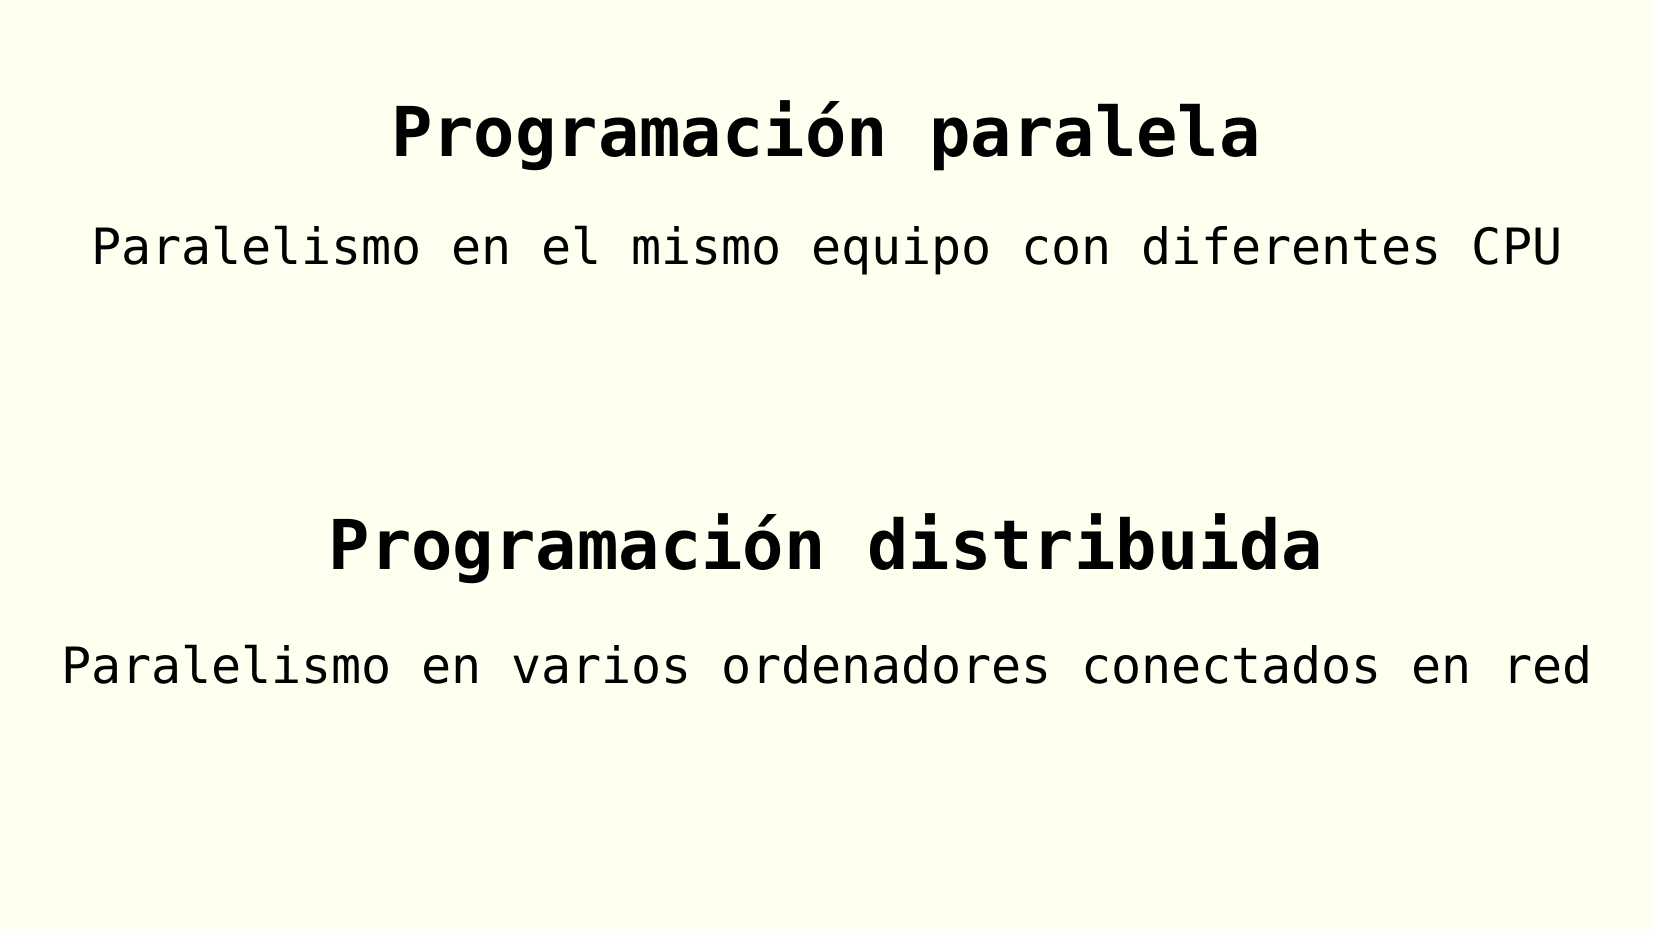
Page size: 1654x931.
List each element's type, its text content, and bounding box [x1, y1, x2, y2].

title Programación paralela [82, 54, 1571, 188]
text_box Paralelismo en varios ordenadores conectados en red [24, 607, 1629, 725]
title Programación distribuida [82, 468, 1571, 607]
text_box Paralelismo en el mismo equipo con diferentes CPU [24, 188, 1629, 306]
